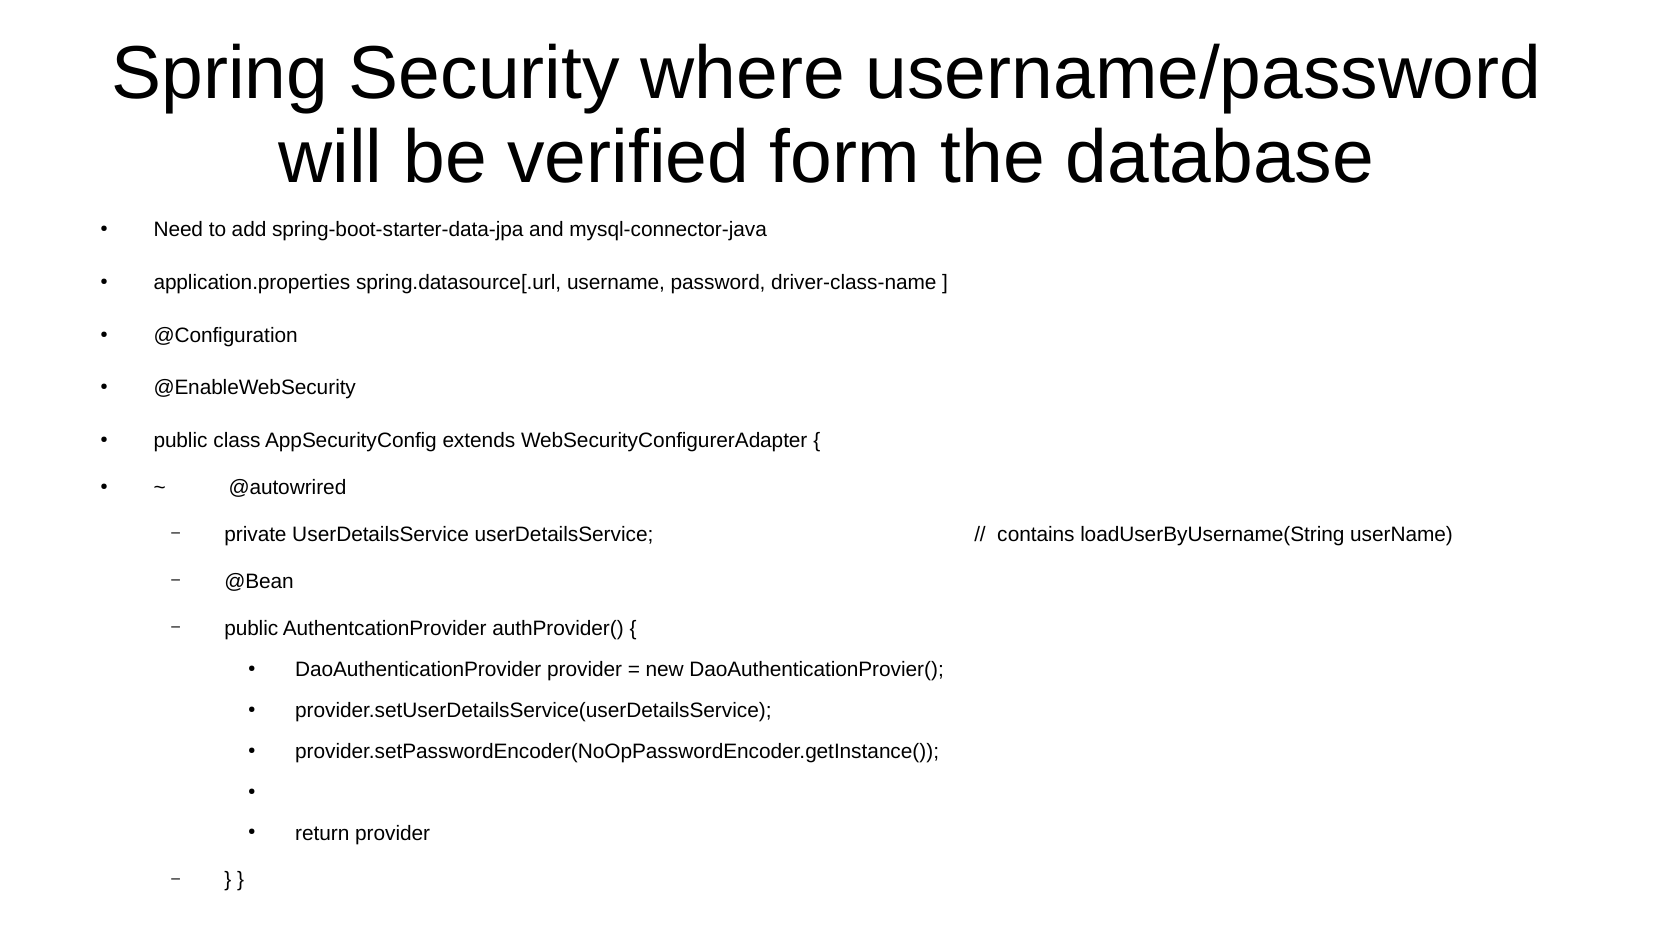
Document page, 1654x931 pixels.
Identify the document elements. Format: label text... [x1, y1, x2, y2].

title Spring Security where username/password will be verified form the database [82, 30, 1571, 199]
list Need to add spring-boot-starter-data-jpa and mysql-connector-java application.properties spring.datasource[.url, username, password, driver-class-name ] @Configuration @EnableWebSecurity public class AppSecurityConfig extends WebSecurityConfigurerAdapter { ~ @autowrired private UserDetailsService userDetailsService; // contains loadUserByUsername(String userName) @Bean public AuthentcationProvider authProvider() { DaoAuthenticationProvider provider = new DaoAuthenticationProvier(); provider.setUserDetailsService(userDetailsService); provider.setPasswordEncoder(NoOpPasswordEncoder.getInstance()); return provider } } [82, 217, 1636, 916]
